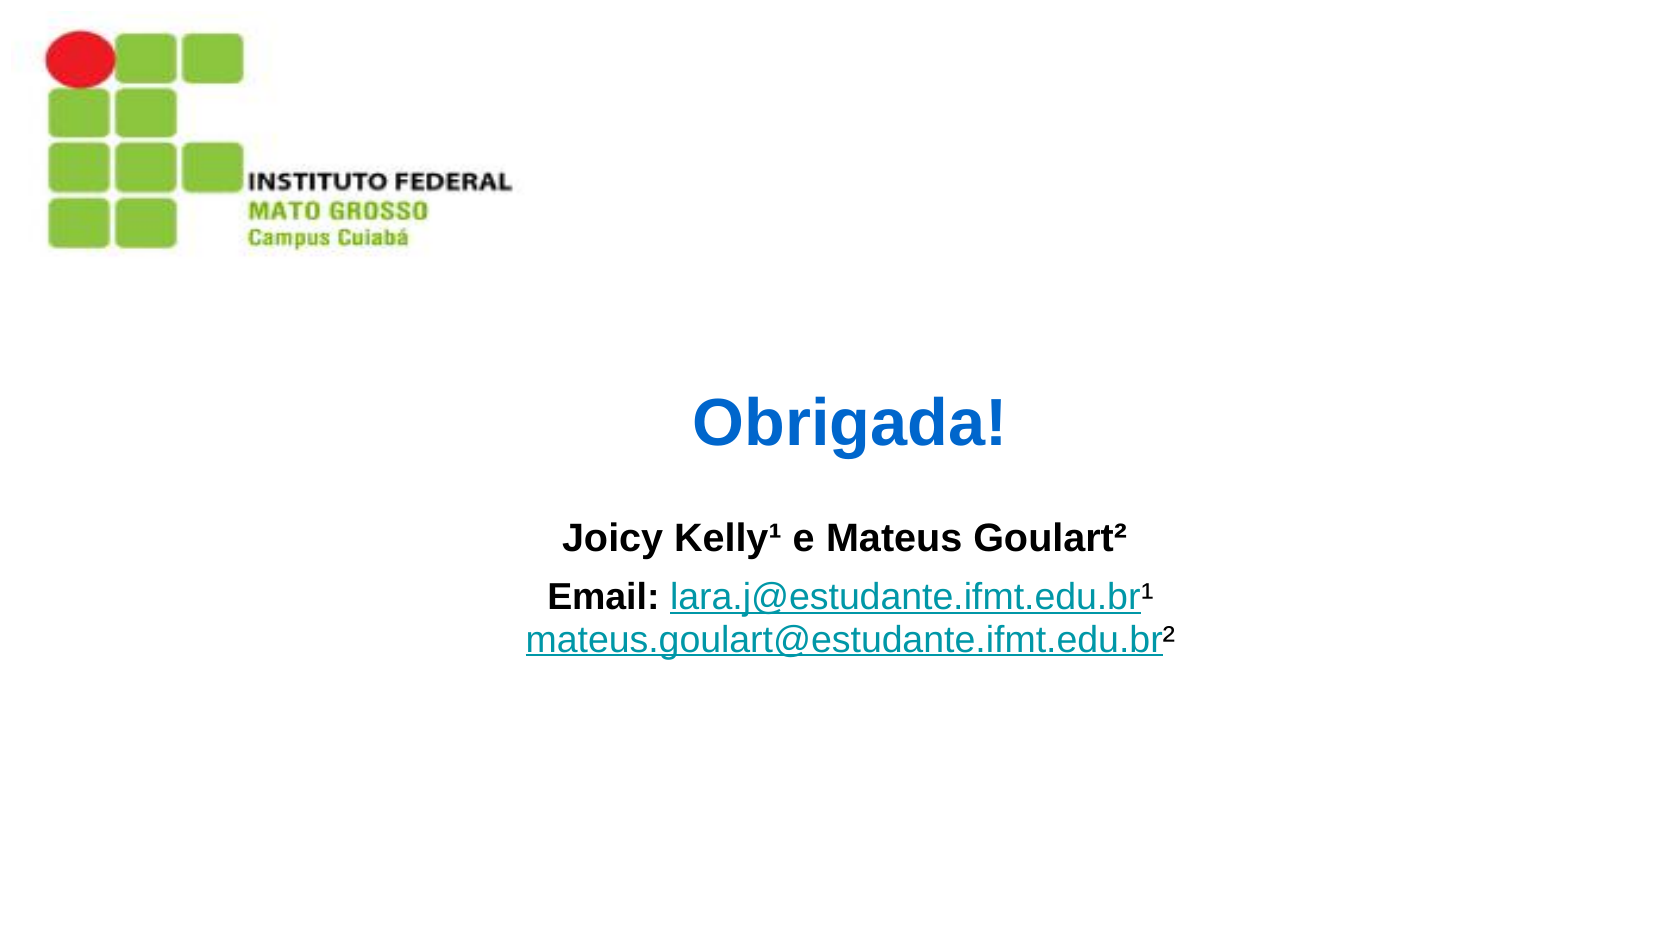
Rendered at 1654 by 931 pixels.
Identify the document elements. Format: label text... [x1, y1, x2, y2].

picture [11, 11, 532, 272]
text_box Obrigada! Joicy Kelly¹ e Mateus Goulart² Email: lara.j@estudante.ifmt.edu.br¹ mateus.goulart@estudante.ifmt.edu.br² [354, 377, 1347, 863]
